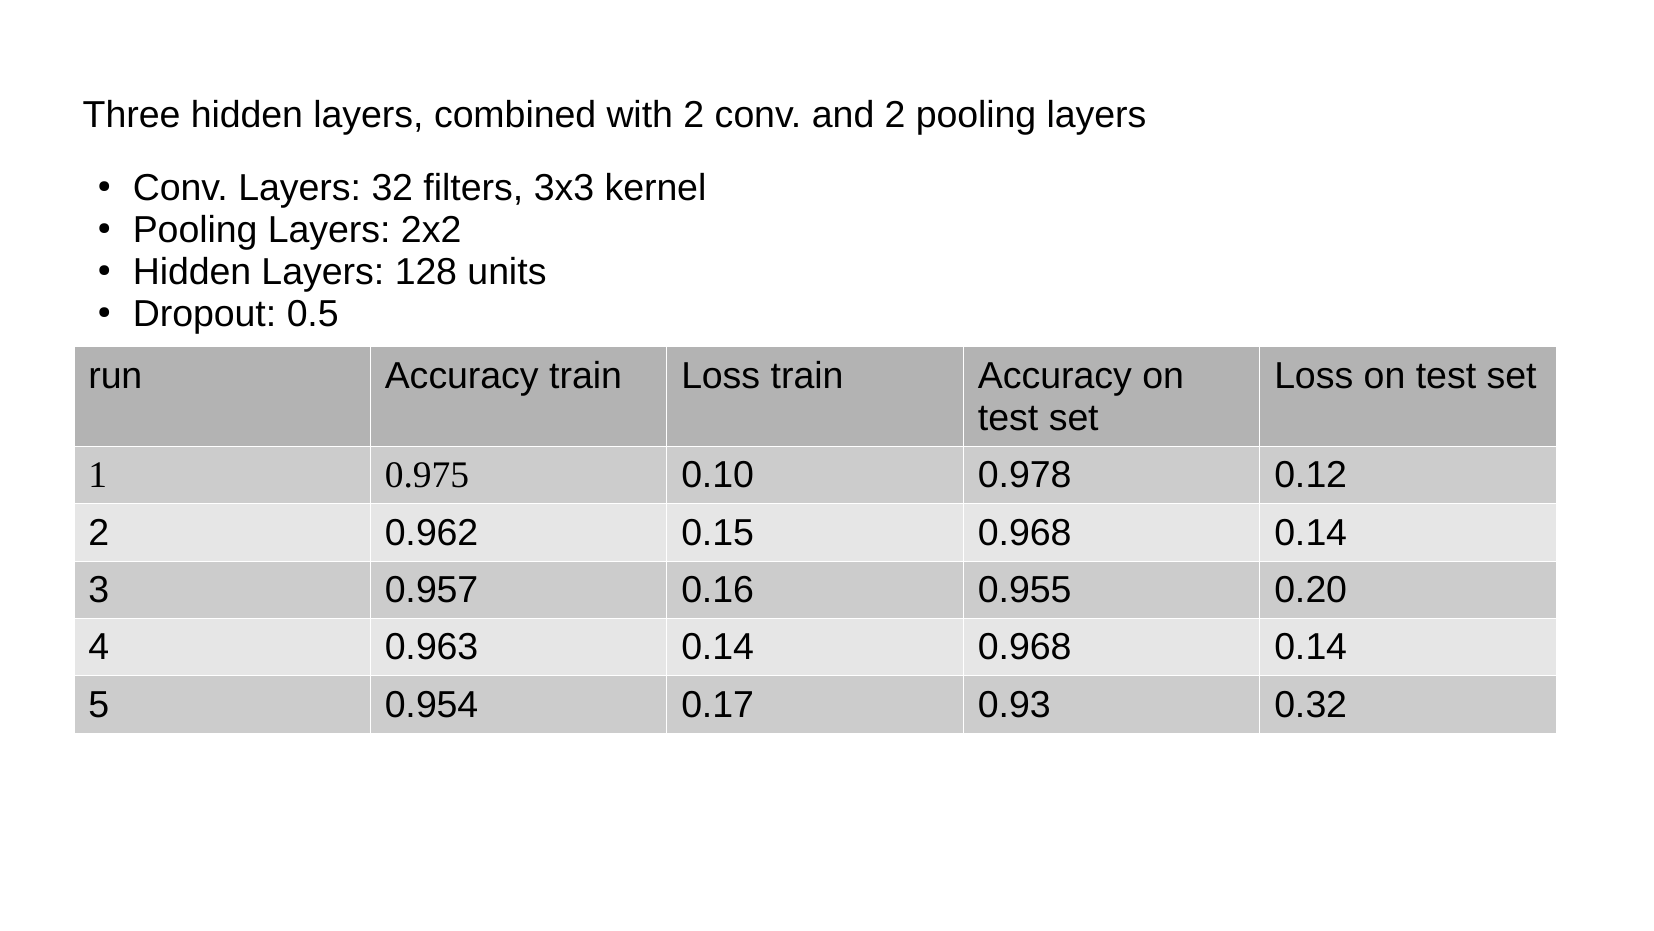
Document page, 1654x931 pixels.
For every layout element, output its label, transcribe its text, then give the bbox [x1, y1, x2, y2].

table_cell 0.20 [1260, 562, 1556, 618]
table_cell 1 [75, 447, 370, 503]
table_cell 0.963 [371, 619, 666, 675]
table_cell 0.968 [964, 619, 1259, 675]
table_header Loss train [667, 347, 963, 446]
table_cell 0.93 [964, 676, 1259, 733]
table_header Loss on test set [1260, 347, 1556, 446]
table_cell 0.15 [667, 504, 963, 561]
title Three hidden layers, combined with 2 conv. and 2 pooling layers [82, 37, 1571, 193]
table_cell 0.14 [1260, 504, 1556, 561]
table_cell 3 [75, 562, 370, 618]
table_cell 0.12 [1260, 447, 1556, 503]
table_cell 0.32 [1260, 676, 1556, 733]
table_cell 0.14 [667, 619, 963, 675]
table_header run [75, 347, 370, 446]
table_cell 0.957 [371, 562, 666, 618]
table_cell 0.16 [667, 562, 963, 618]
text_box Conv. Layers: 32 filters, 3x3 kernel Pooling Layers: 2x2 Hidden Layers: 128 units Dropout: 0.5 [82, 159, 722, 384]
table_cell 2 [75, 504, 370, 561]
table_cell 4 [75, 619, 370, 675]
table_header Accuracy train [371, 384, 666, 446]
table_cell 0.962 [371, 504, 666, 561]
table_cell 0.978 [964, 447, 1259, 503]
table_cell 0.14 [1260, 619, 1556, 675]
table_cell 0.955 [964, 562, 1259, 618]
table_cell 0.975 [371, 447, 666, 503]
table_header Accuracy on test set [964, 347, 1259, 446]
table_cell 0.968 [964, 504, 1259, 561]
table_cell 0.10 [667, 447, 963, 503]
table_cell 0.954 [371, 676, 666, 733]
table_cell 5 [75, 676, 370, 733]
table_cell 0.17 [667, 676, 963, 733]
